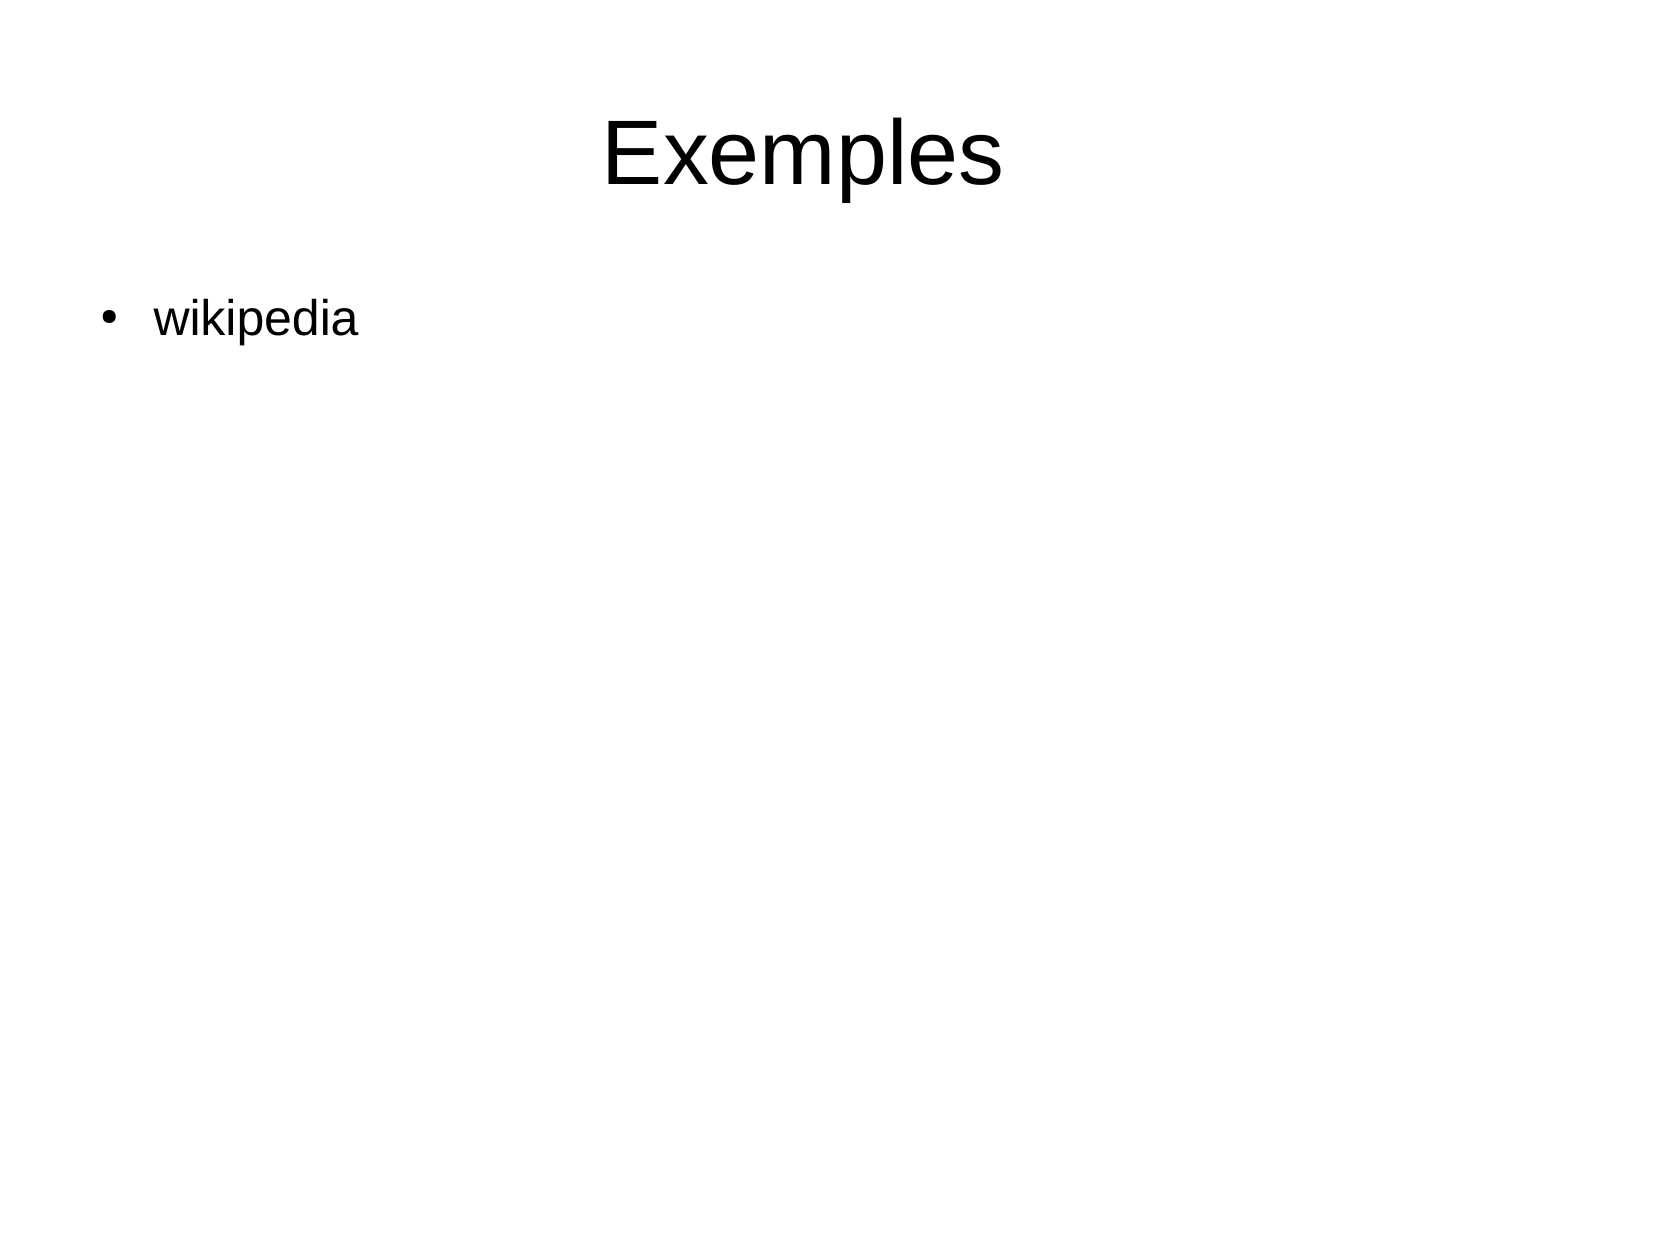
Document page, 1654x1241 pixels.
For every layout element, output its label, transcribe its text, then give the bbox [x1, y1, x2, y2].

list wikipedia [82, 290, 1538, 1010]
title Exemples [82, 49, 1571, 257]
